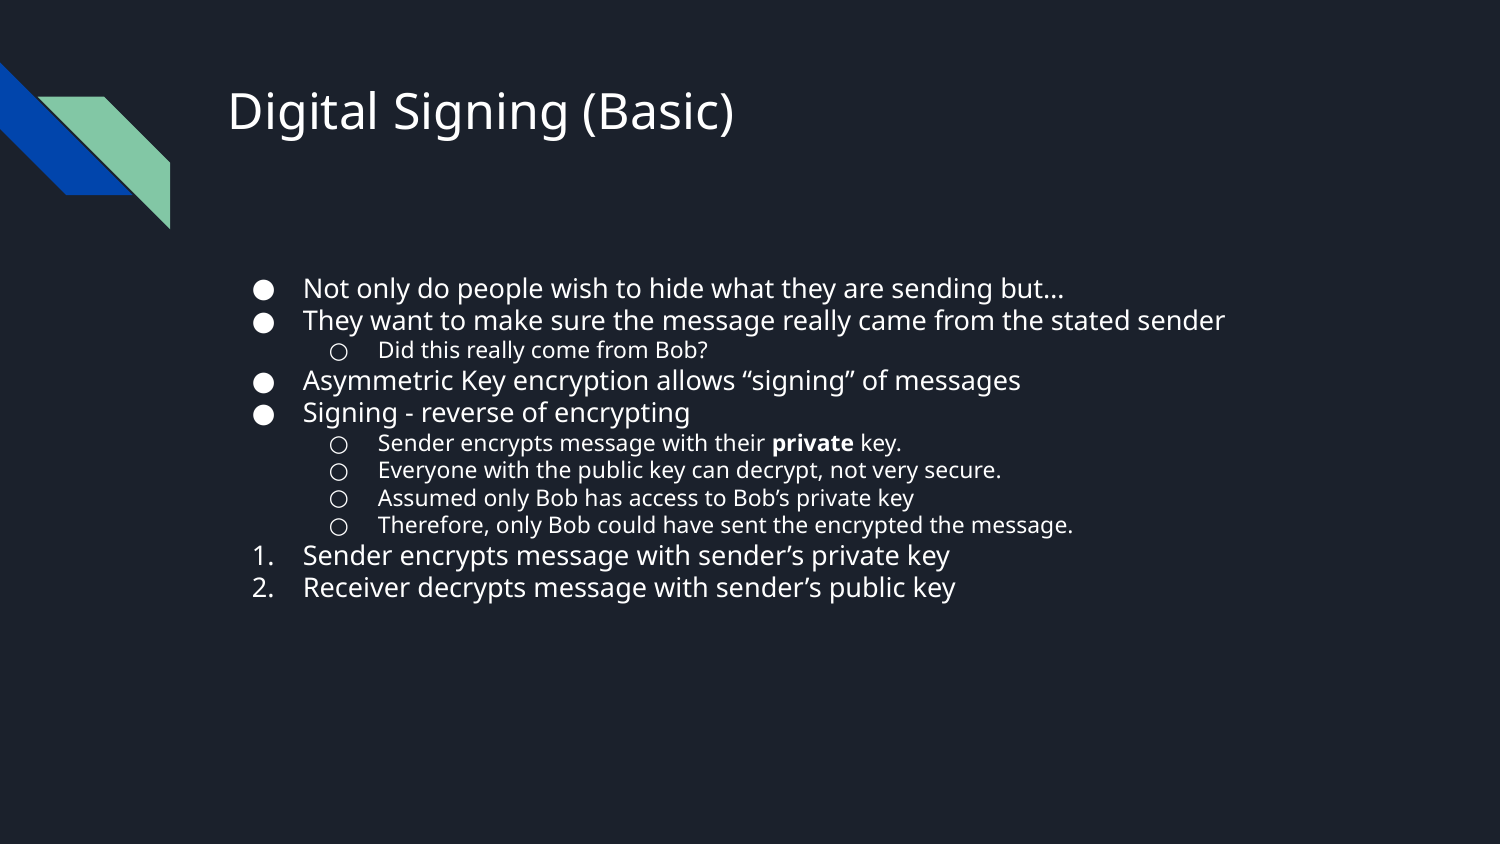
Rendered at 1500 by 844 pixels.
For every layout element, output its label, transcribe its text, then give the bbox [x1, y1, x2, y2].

list Not only do people wish to hide what they are sending but… They want to make sure the message really came from the stated sender Did this really come from Bob? Asymmetric Key encryption allows “signing” of messages Signing - reverse of encrypting Sender encrypts message with their private key. Everyone with the public key can decrypt, not very secure. Assumed only Bob has access to Bob’s private key Therefore, only Bob could have sent the encrypted the message. Sender encrypts message with sender’s private key Receiver decrypts message with sender’s public key [212, 256, 1368, 734]
title Digital Signing (Basic) [212, 64, 1368, 215]
